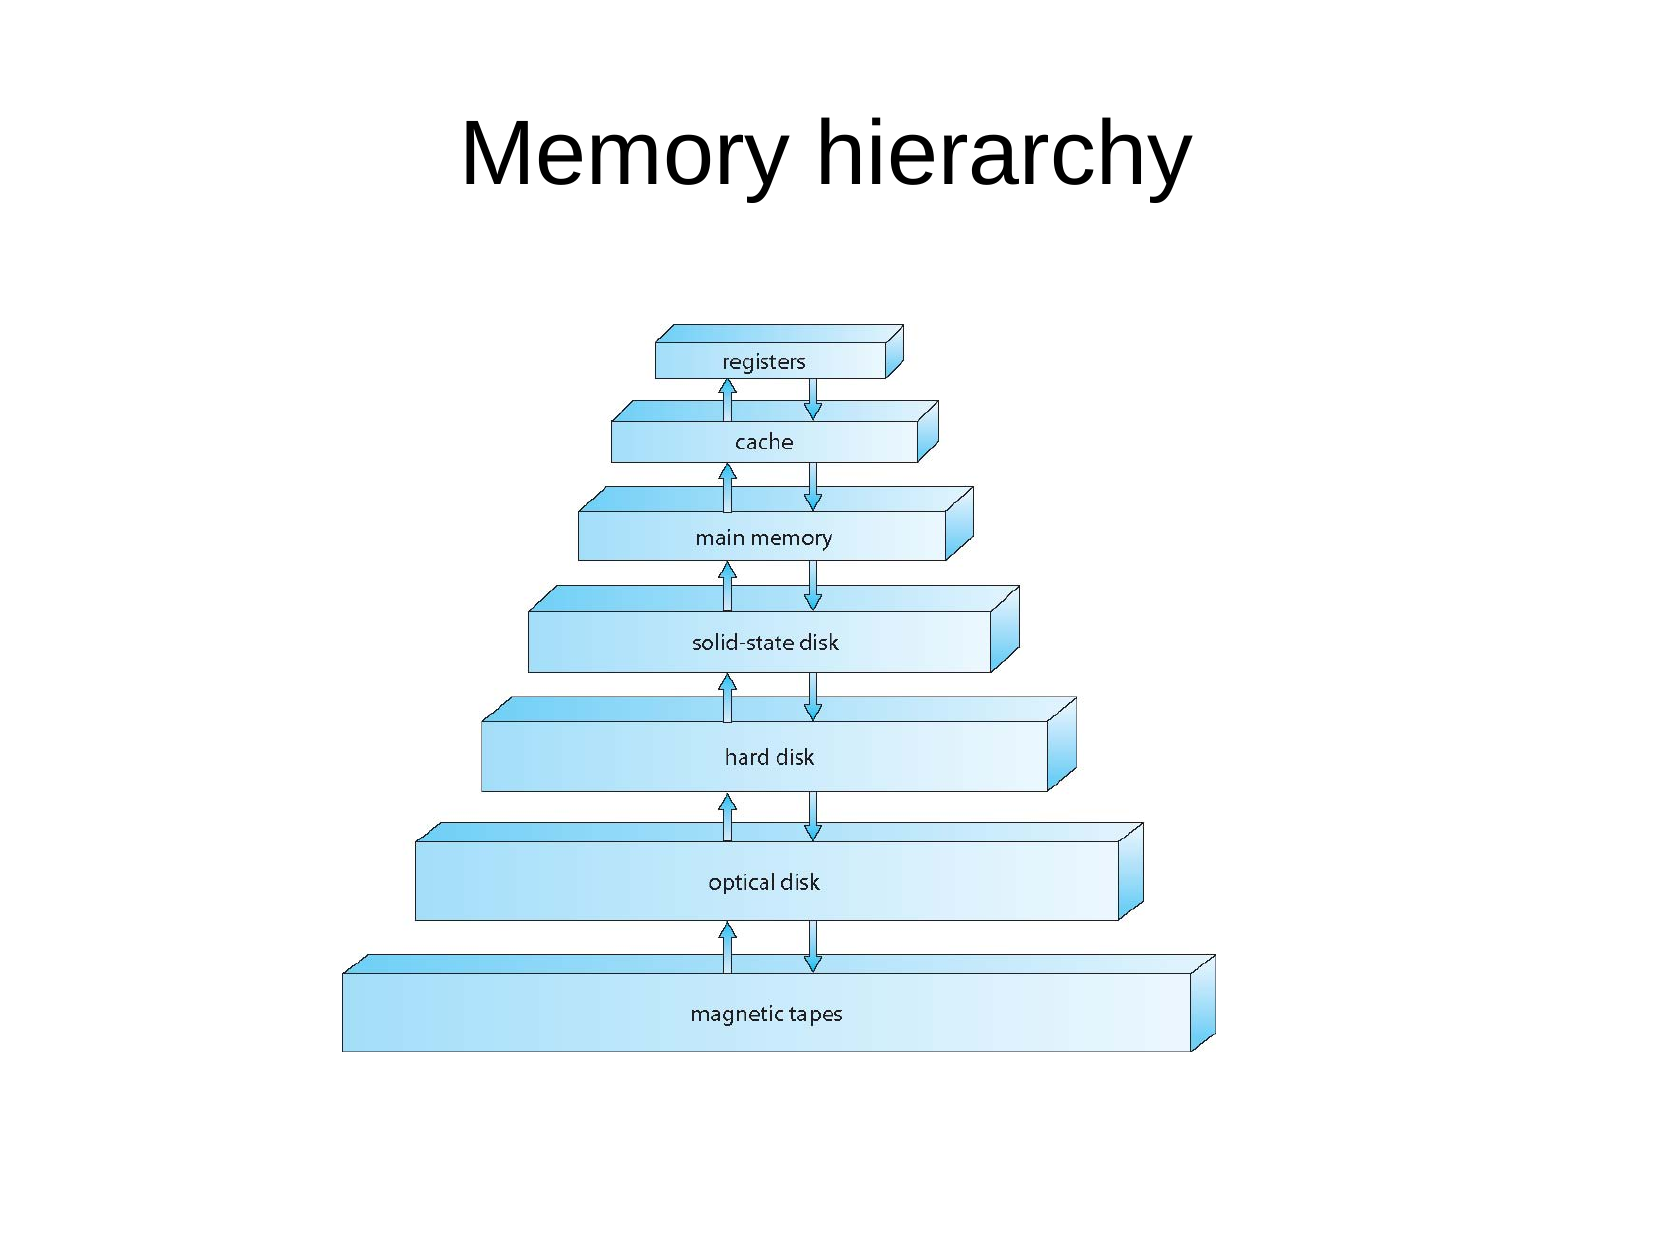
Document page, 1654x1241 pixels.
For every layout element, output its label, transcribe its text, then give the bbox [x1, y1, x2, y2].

picture [342, 324, 1216, 1052]
title Memory hierarchy [82, 49, 1571, 257]
